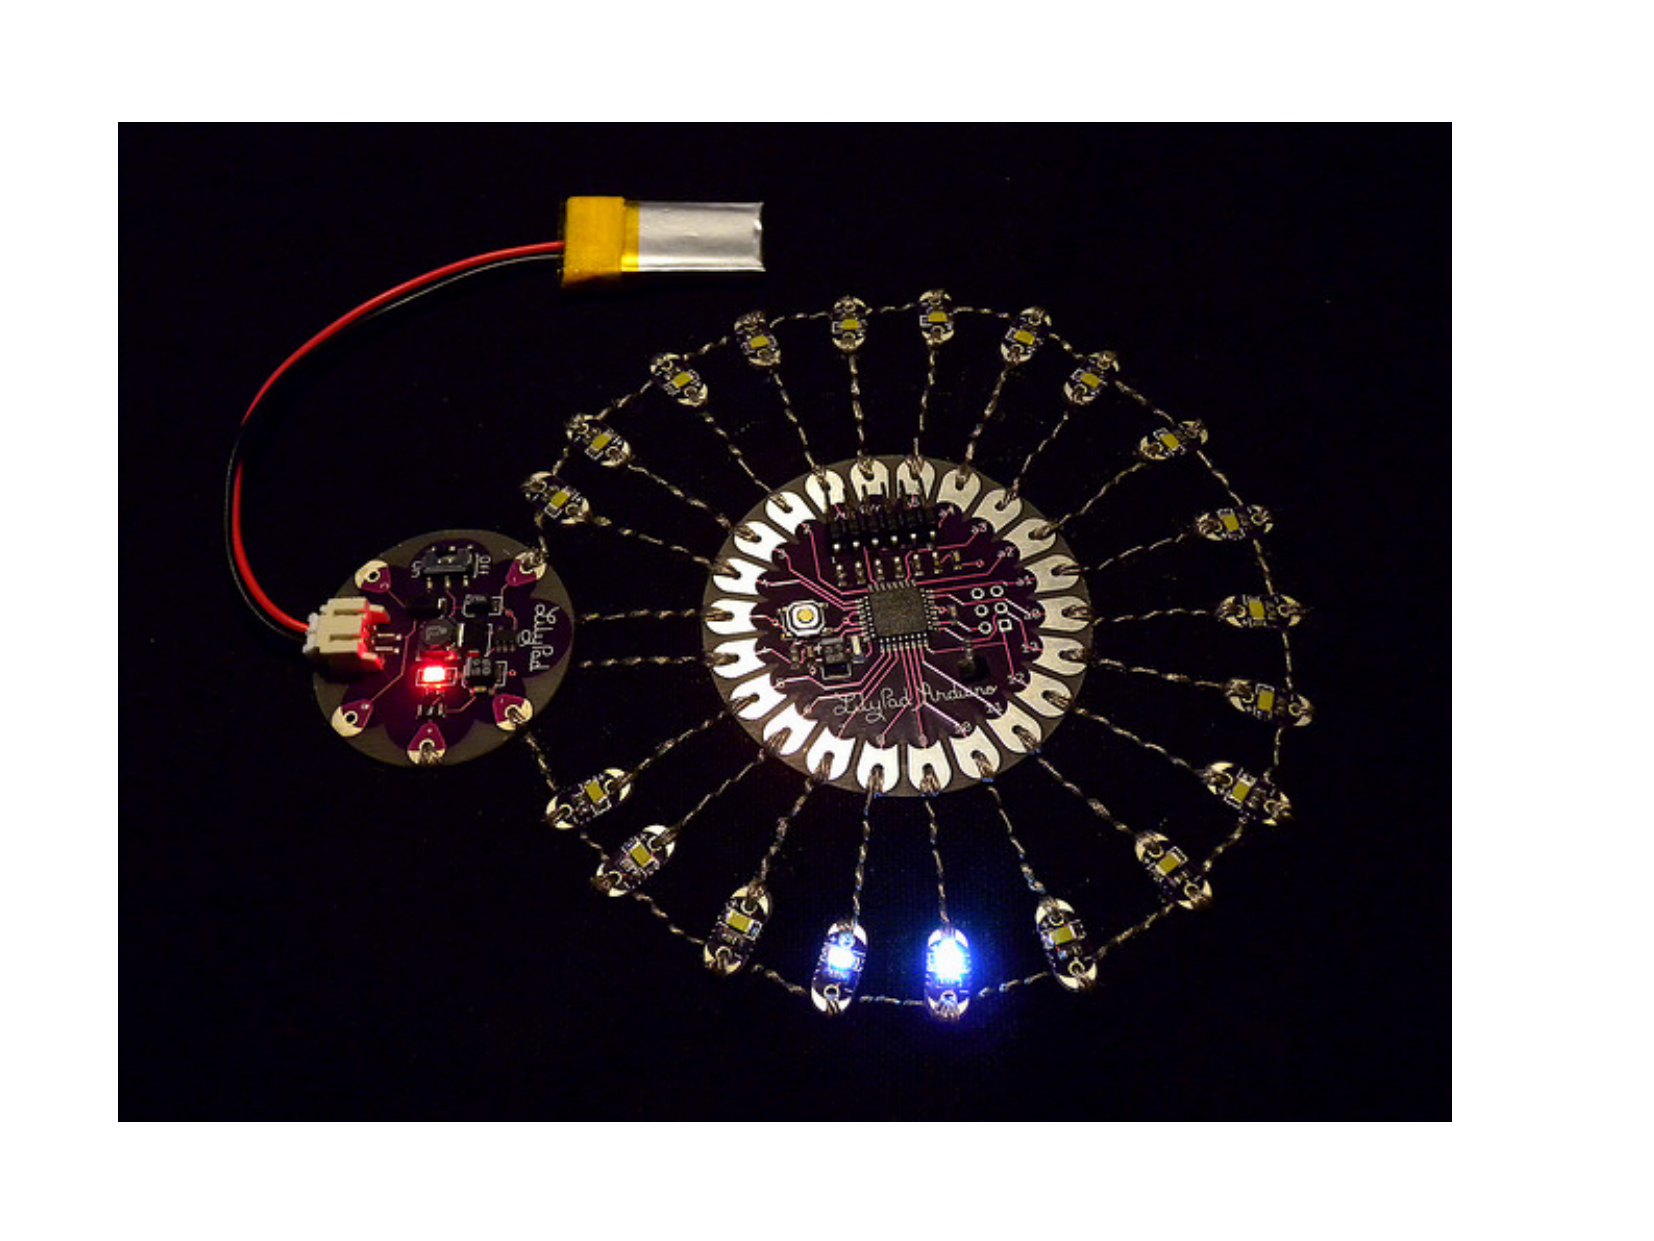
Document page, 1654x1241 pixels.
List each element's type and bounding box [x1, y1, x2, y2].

picture [118, 122, 1452, 1123]
